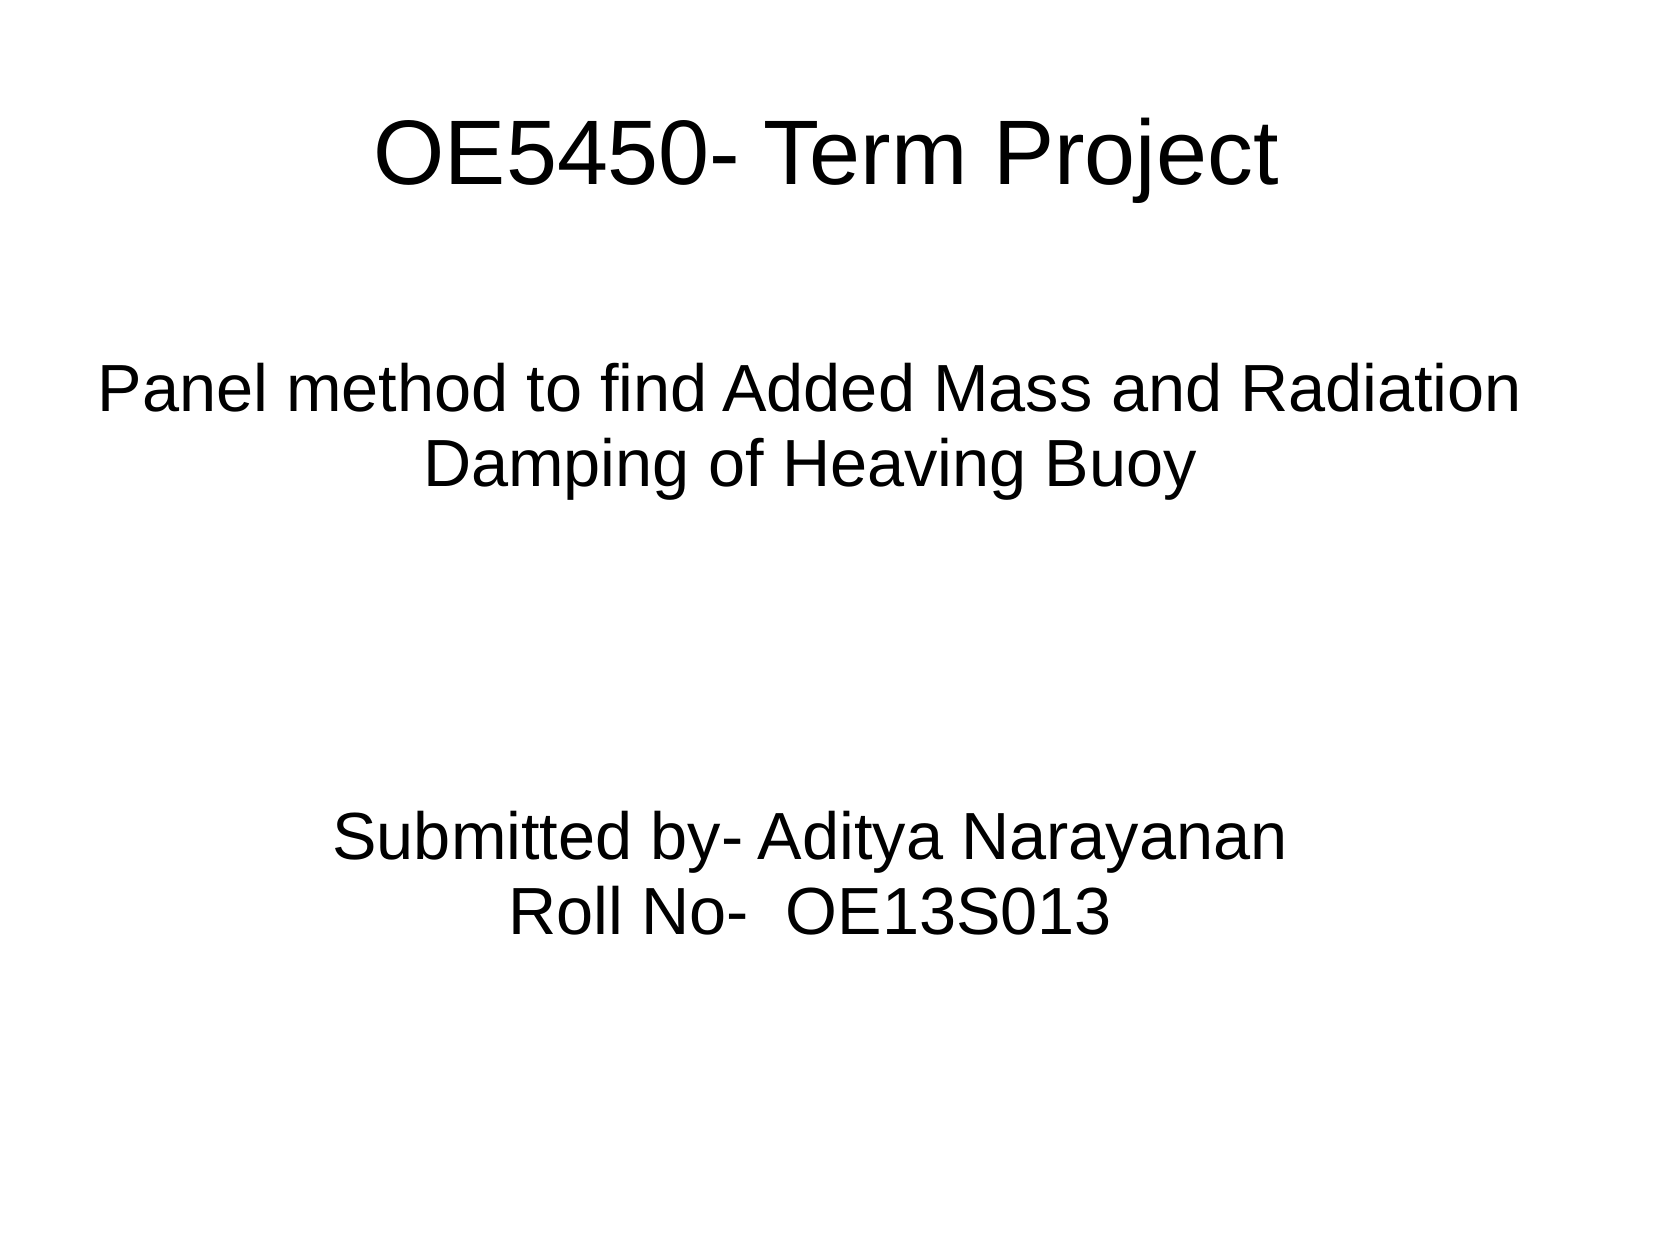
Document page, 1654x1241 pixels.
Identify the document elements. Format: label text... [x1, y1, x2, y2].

title OE5450- Term Project [82, 49, 1571, 257]
subtitle Panel method to find Added Mass and Radiation Damping of Heaving Buoy Submitted by- Aditya Narayanan Roll No- OE13S013 [82, 290, 1538, 1010]
